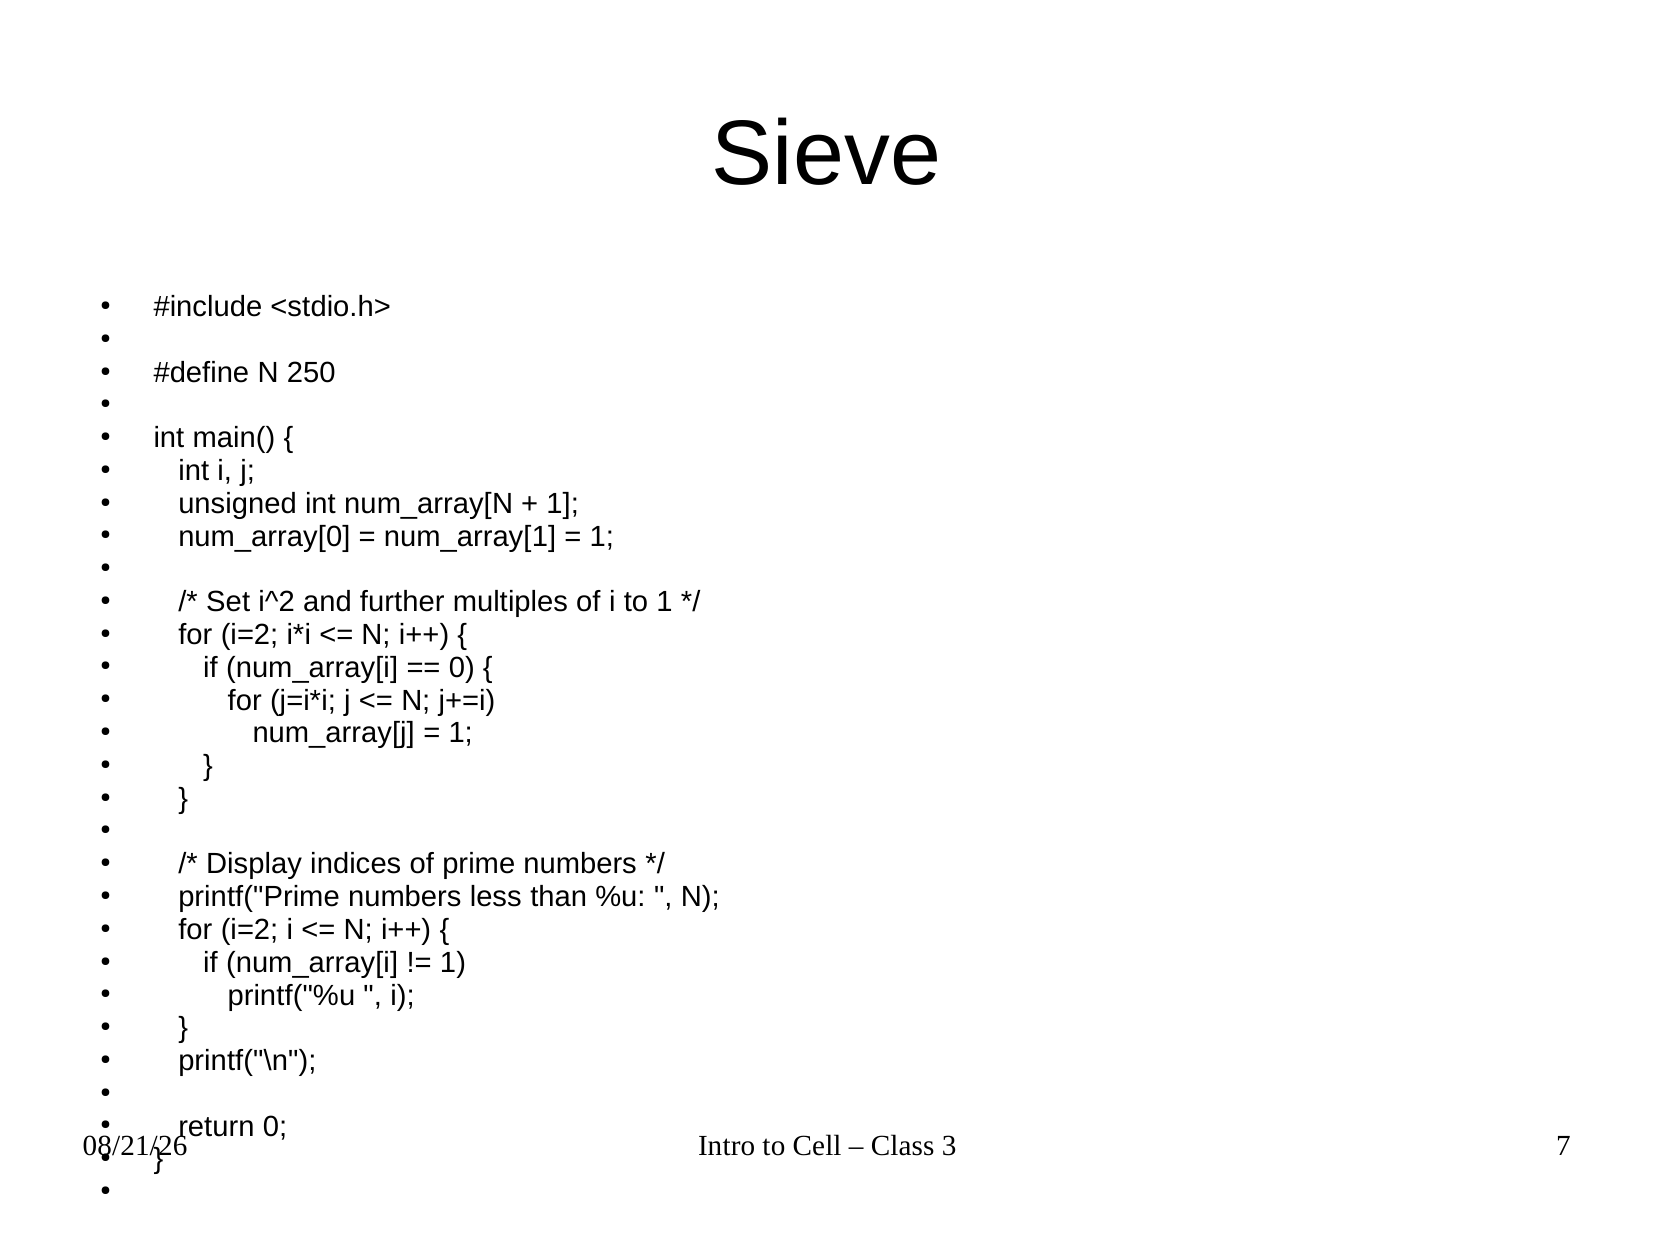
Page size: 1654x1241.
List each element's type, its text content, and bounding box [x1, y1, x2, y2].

title Sieve [82, 49, 1571, 257]
list #include <stdio.h> #define N 250 int main() { int i, j; unsigned int num_array[N + 1]; num_array[0] = num_array[1] = 1; /* Set i^2 and further multiples of i to 1 */ for (i=2; i*i <= N; i++) { if (num_array[i] == 0) { for (j=i*i; j <= N; j+=i) num_array[j] = 1; } } /* Display indices of prime numbers */ printf("Prime numbers less than %u: ", N); for (i=2; i <= N; i++) { if (num_array[i] != 1) printf("%u ", i); } printf("\n"); return 0; } [82, 290, 1571, 1208]
